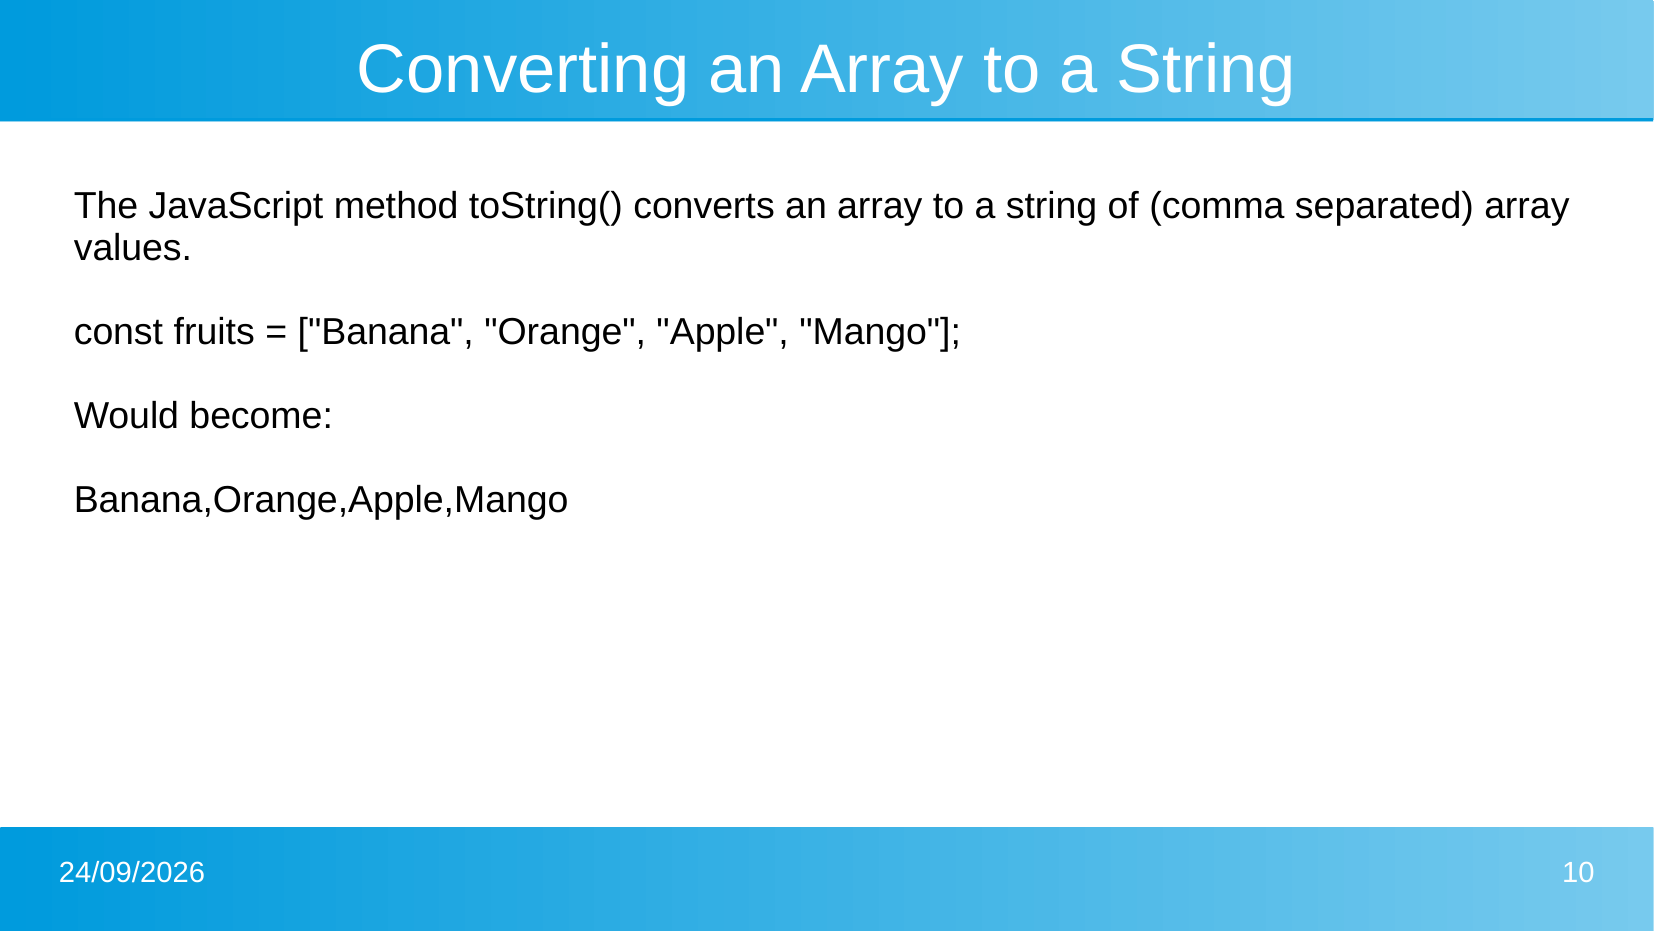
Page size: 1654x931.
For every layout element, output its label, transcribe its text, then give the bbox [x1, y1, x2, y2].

title Converting an Array to a String [59, 29, 1595, 108]
text_box The JavaScript method toString() converts an array to a string of (comma separated) array values. const fruits = ["Banana", "Orange", "Apple", "Mango"]; Would become: Banana,Orange,Apple,Mango [59, 177, 1625, 528]
